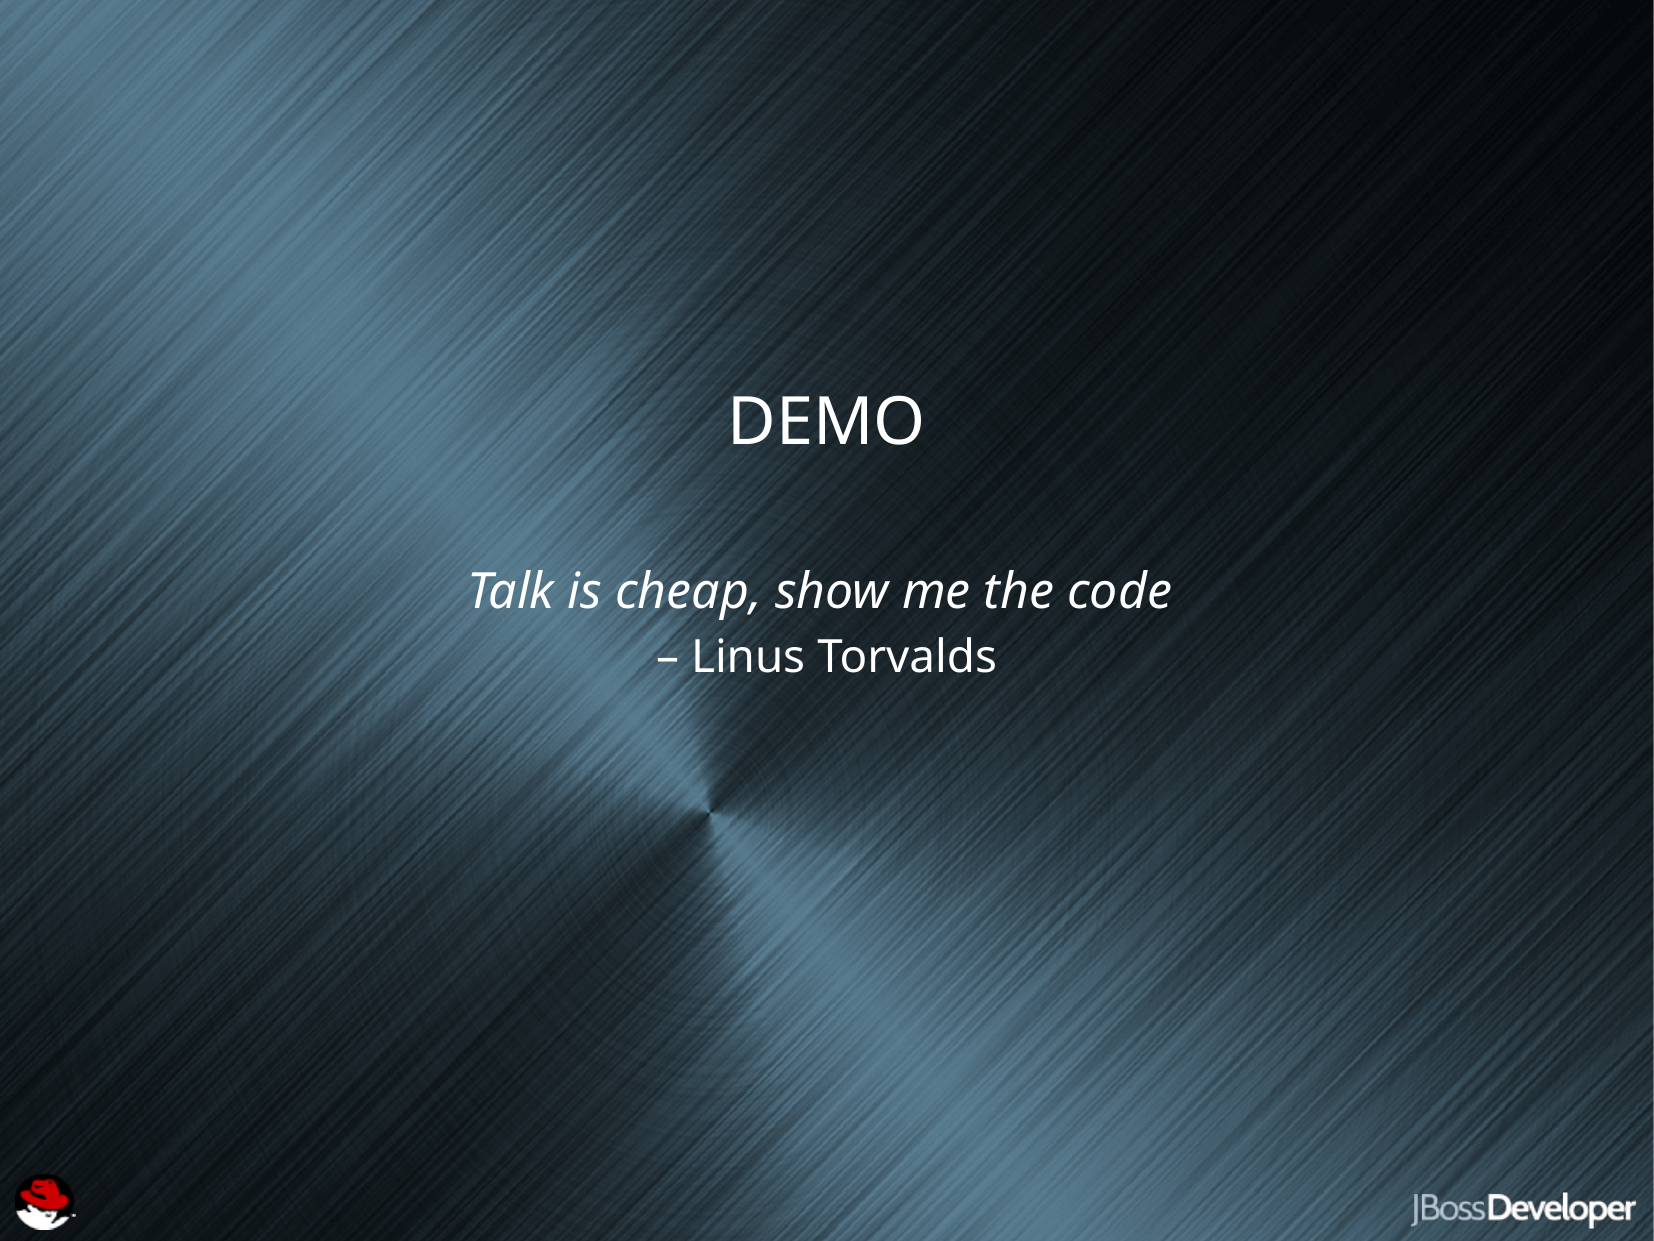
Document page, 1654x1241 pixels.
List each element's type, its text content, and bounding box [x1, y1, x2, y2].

subtitle DEMO Talk is cheap, show me the code – Linus Torvalds [82, 49, 1571, 1010]
picture [0, 0, 1654, 1241]
